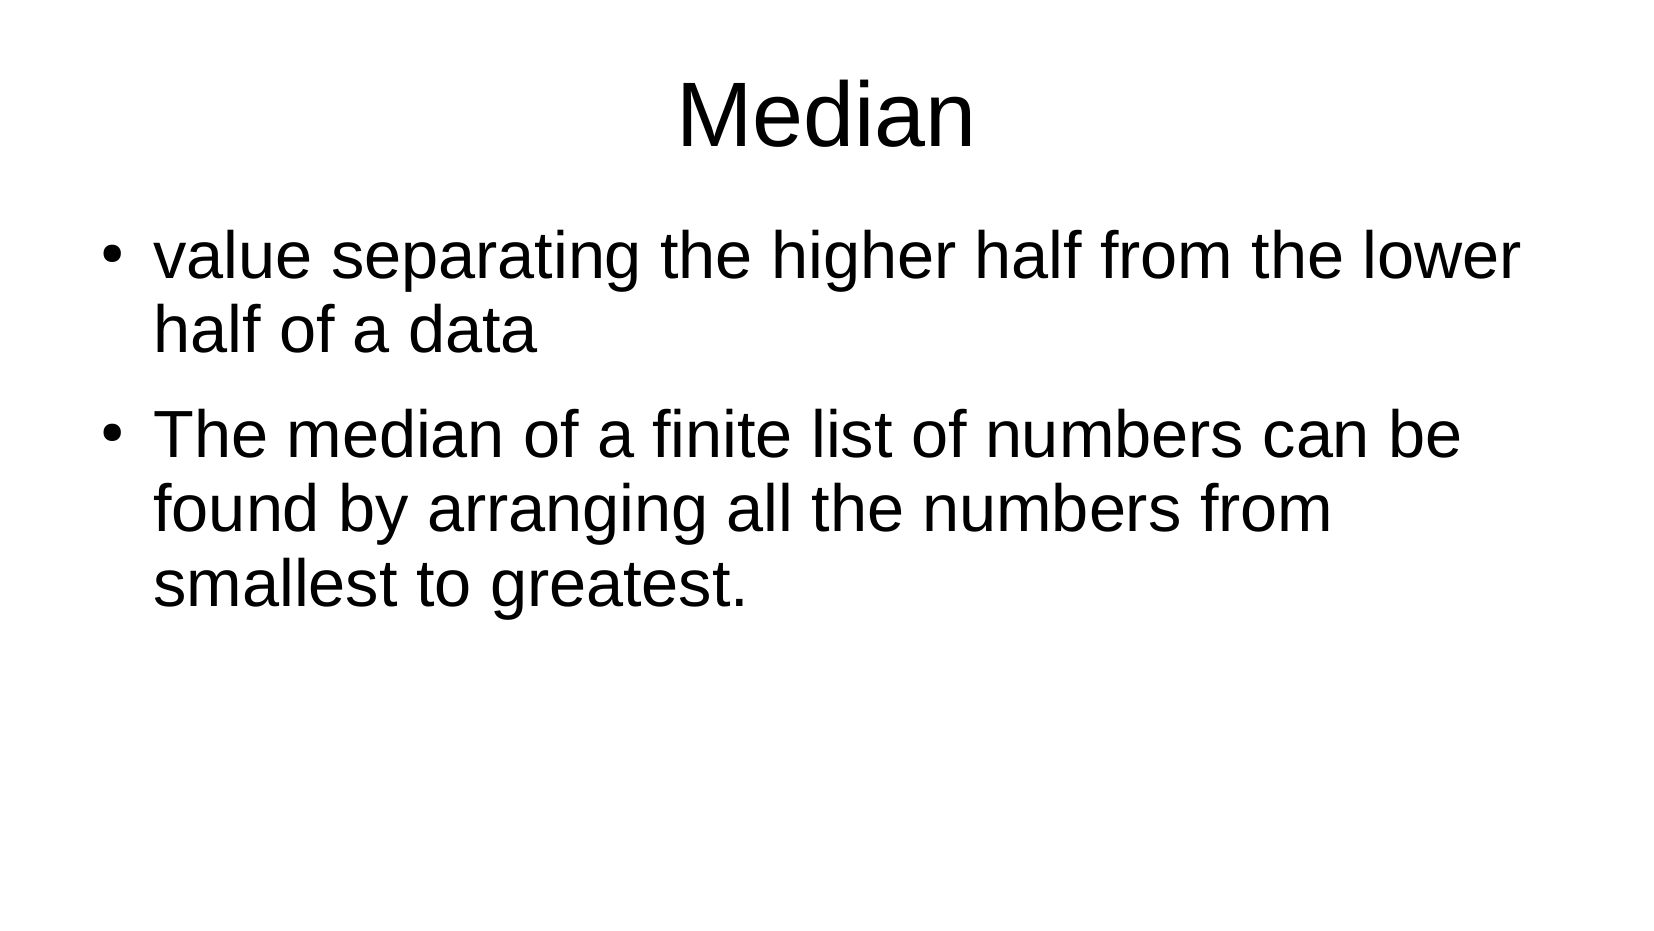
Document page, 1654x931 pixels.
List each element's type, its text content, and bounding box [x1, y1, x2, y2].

title Median [82, 37, 1571, 193]
list value separating the higher half from the lower half of a data The median of a finite list of numbers can be found by arranging all the numbers from smallest to greatest. [82, 217, 1571, 758]
